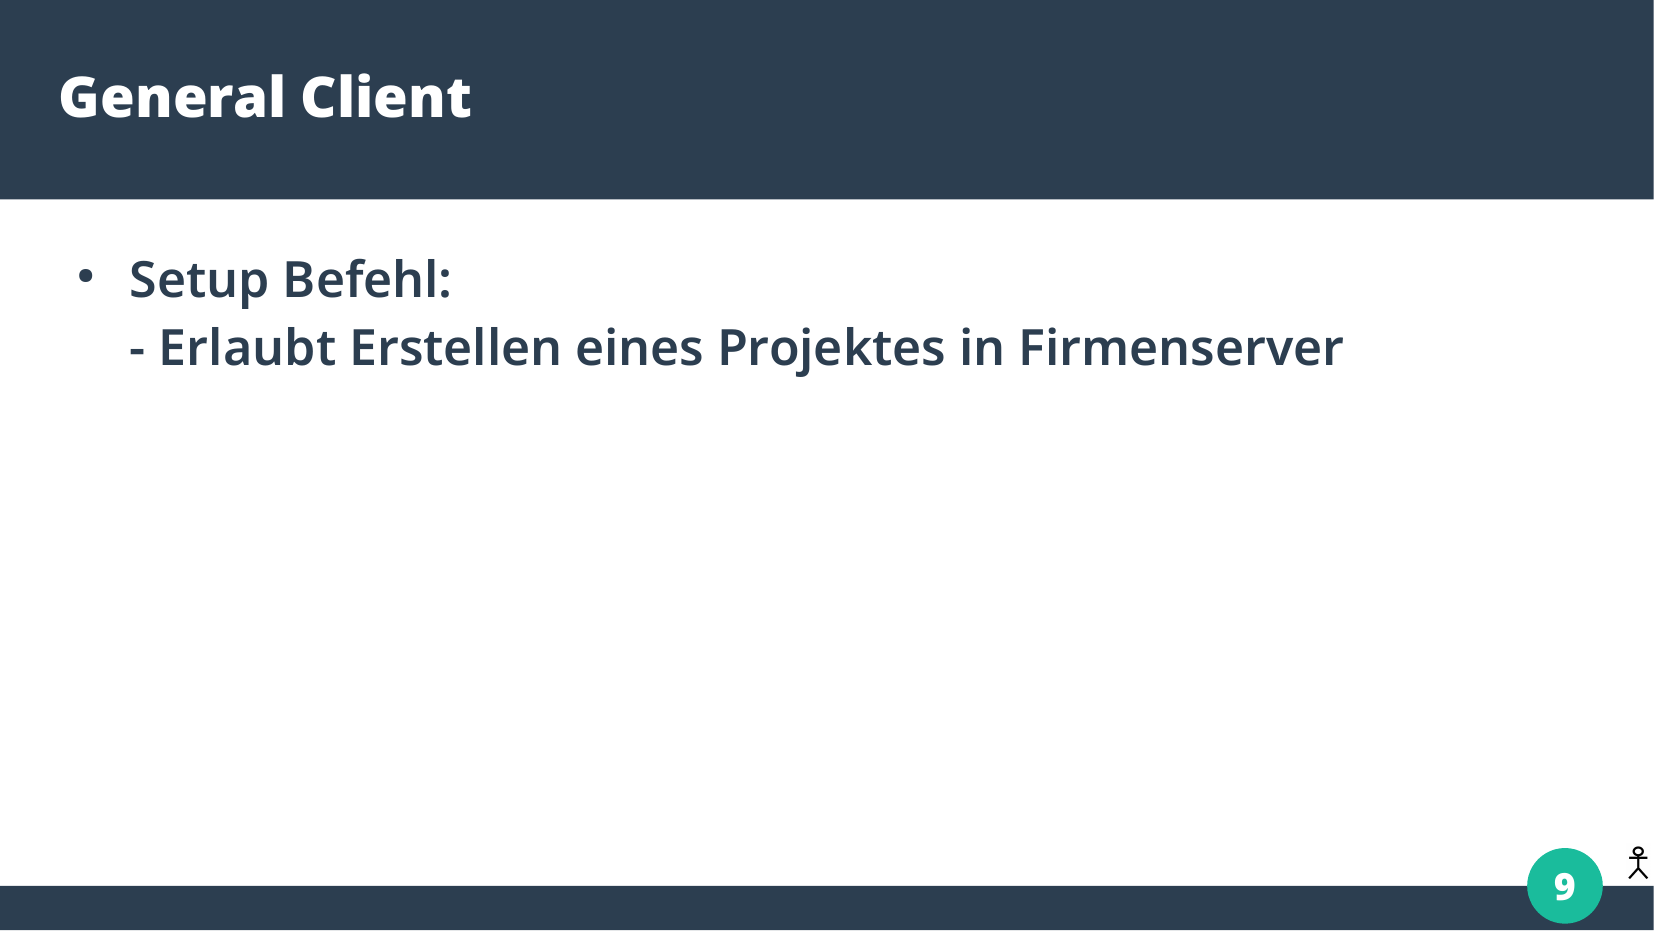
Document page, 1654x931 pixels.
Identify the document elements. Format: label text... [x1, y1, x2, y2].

list Setup Befehl: - Erlaubt Erstellen eines Projektes in Firmenserver [59, 243, 1595, 864]
title General Client [59, 37, 1595, 155]
picture [1626, 843, 1651, 883]
